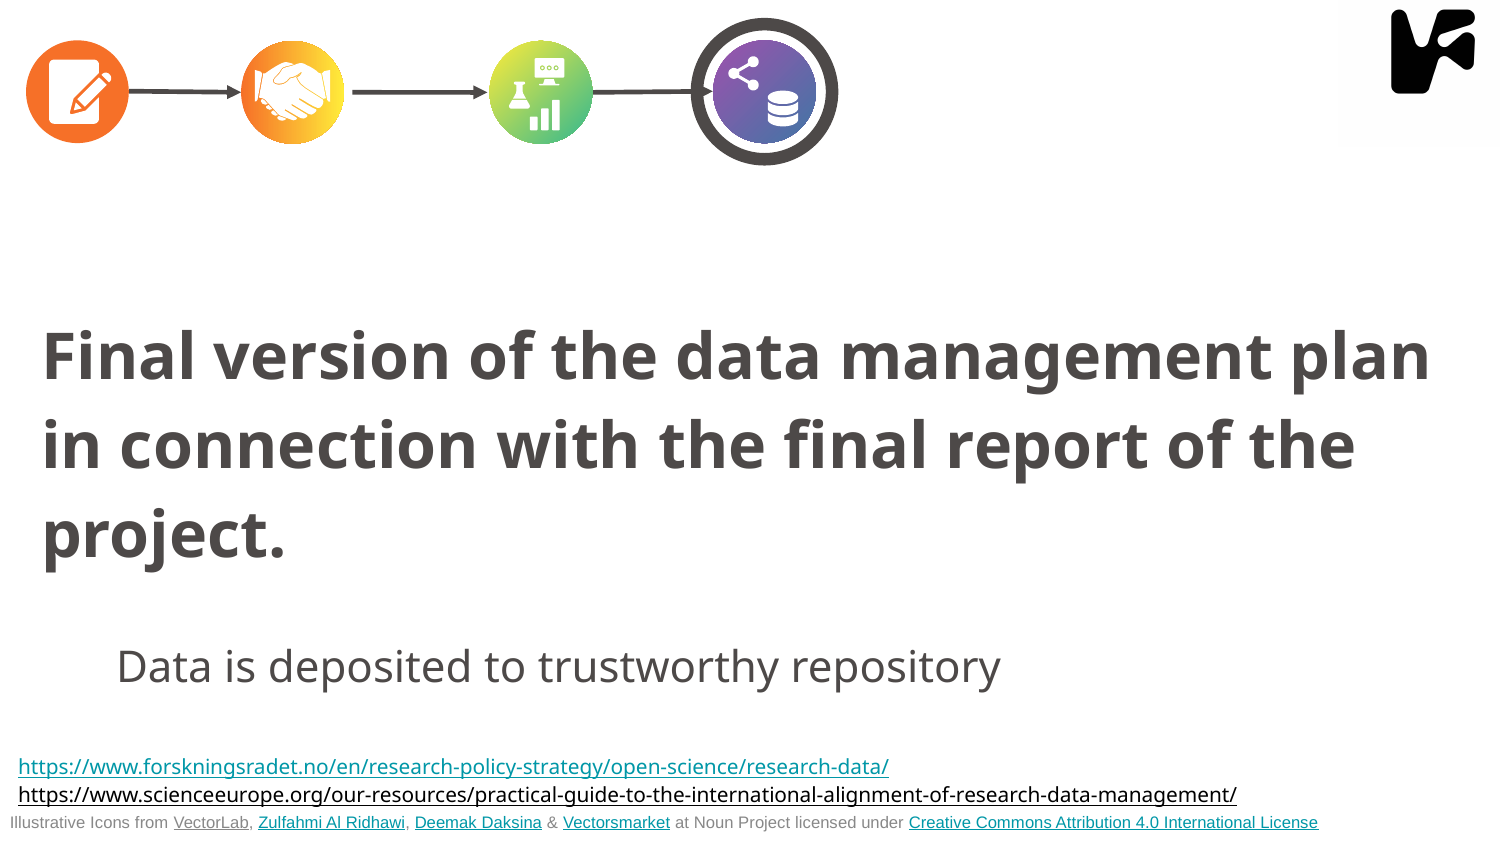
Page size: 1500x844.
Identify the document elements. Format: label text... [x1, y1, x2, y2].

text_box [26, 40, 129, 144]
text_box [713, 40, 816, 144]
text_box [489, 40, 593, 144]
text_box [241, 40, 344, 144]
text_box Final version of the data management plan in connection with the final report of the project. Data is deposited to trustworthy repository [26, 233, 1472, 841]
text_box https://www.forskningsradet.no/en/research-policy-strategy/open-science/research-data/ https://www.scienceeurope.org/our-resources/practical-guide-to-the-international-alignment-of-research-data-management/ [3, 738, 1480, 844]
picture [1338, 0, 1500, 147]
